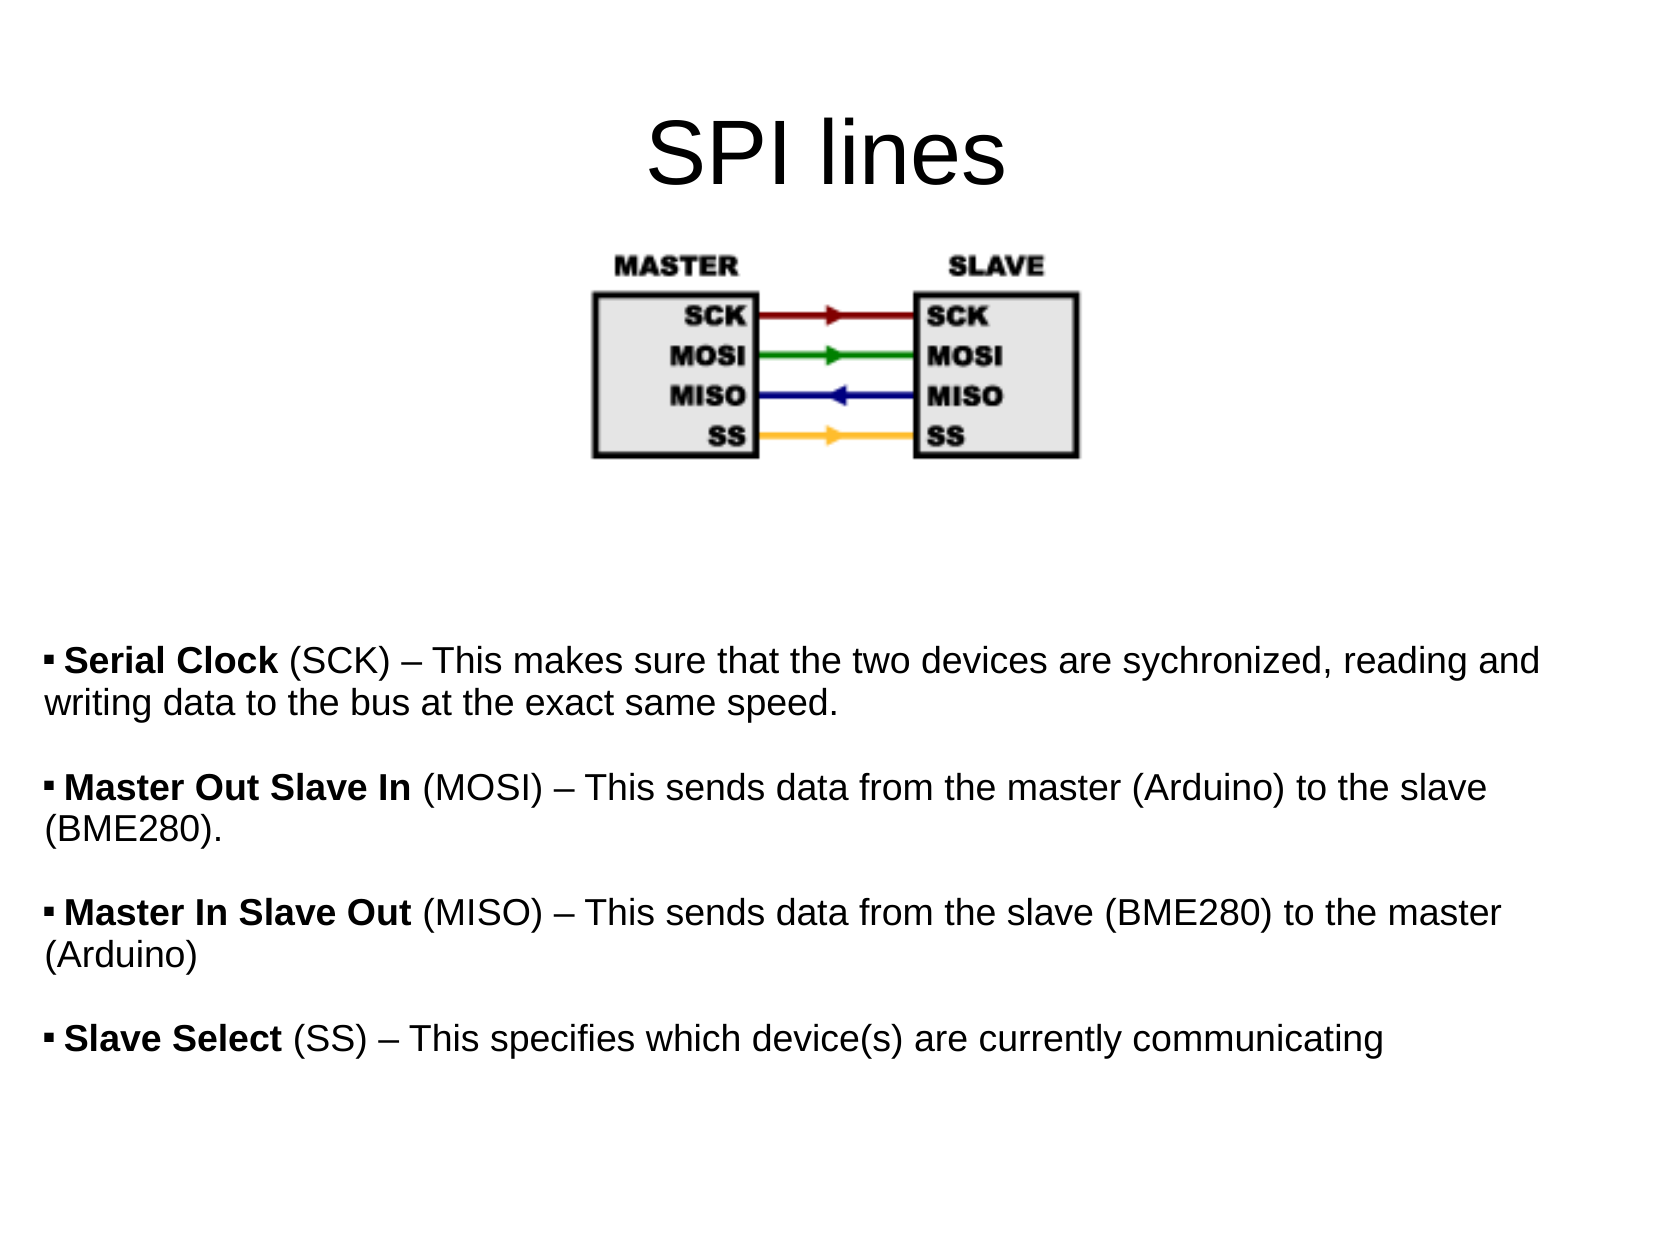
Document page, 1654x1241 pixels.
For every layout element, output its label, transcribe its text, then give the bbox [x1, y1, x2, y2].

title SPI lines [82, 49, 1571, 257]
picture [531, 236, 1149, 505]
text_box Serial Clock (SCK) – This makes sure that the two devices are sychronized, reading and writing data to the bus at the exact same speed. Master Out Slave In (MOSI) – This sends data from the master (Arduino) to the slave (BME280). Master In Slave Out (MISO) – This sends data from the slave (BME280) to the master (Arduino) Slave Select (SS) – This specifies which device(s) are currently communicating [29, 590, 1565, 1110]
